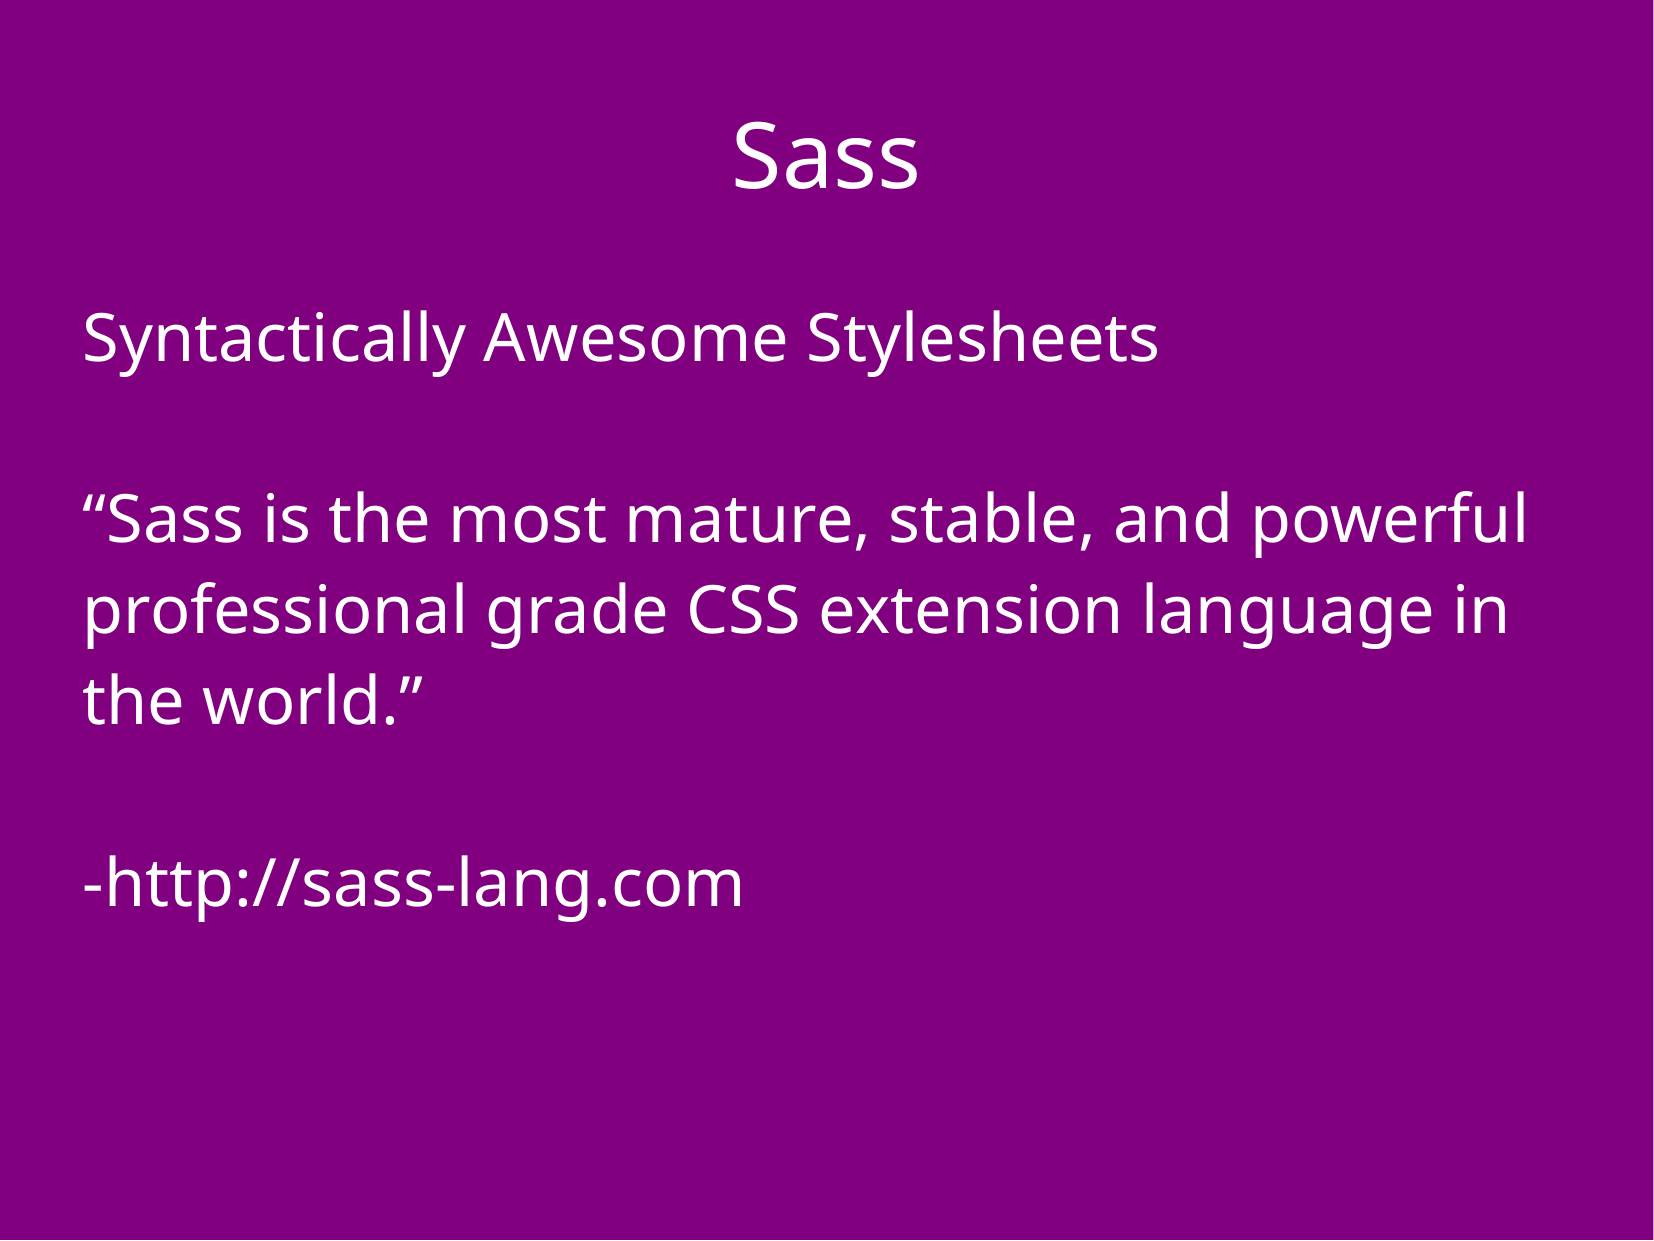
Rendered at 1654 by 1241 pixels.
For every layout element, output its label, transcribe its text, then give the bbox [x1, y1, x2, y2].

subtitle Syntactically Awesome Stylesheets “Sass is the most mature, stable, and powerful professional grade CSS extension language in the world.” -http://sass-lang.com [82, 290, 1571, 1109]
title Sass [82, 56, 1571, 250]
